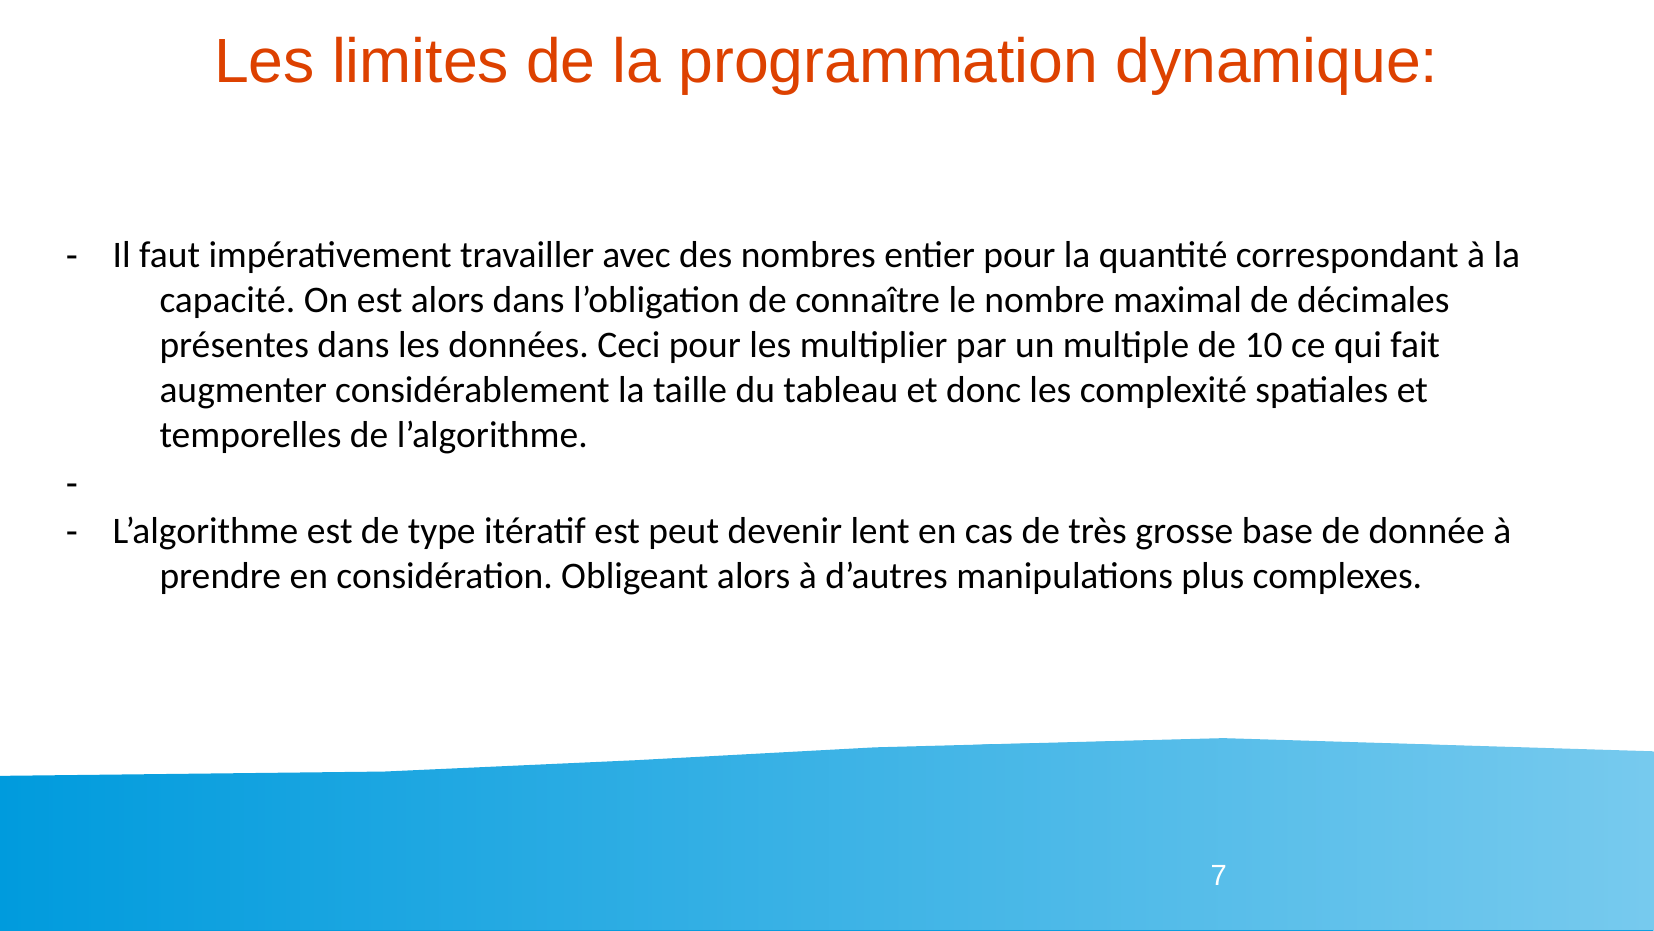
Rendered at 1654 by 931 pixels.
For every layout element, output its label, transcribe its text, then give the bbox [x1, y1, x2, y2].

text_box Les limites de la programmation dynamique: [0, 0, 1654, 147]
text_box Il faut impérativement travailler avec des nombres entier pour la quantité correspondant à la capacité. On est alors dans l’obligation de connaître le nombre maximal de décimales présentes dans les données. Ceci pour les multiplier par un multiple de 10 ce qui fait augmenter considérablement la taille du tableau et donc les complexité spatiales et temporelles de l’algorithme. L’algorithme est de type itératif est peut devenir lent en cas de très grosse base de donnée à prendre en considération. Obligeant alors à d’autres manipulations plus complexes. [50, 222, 1603, 602]
